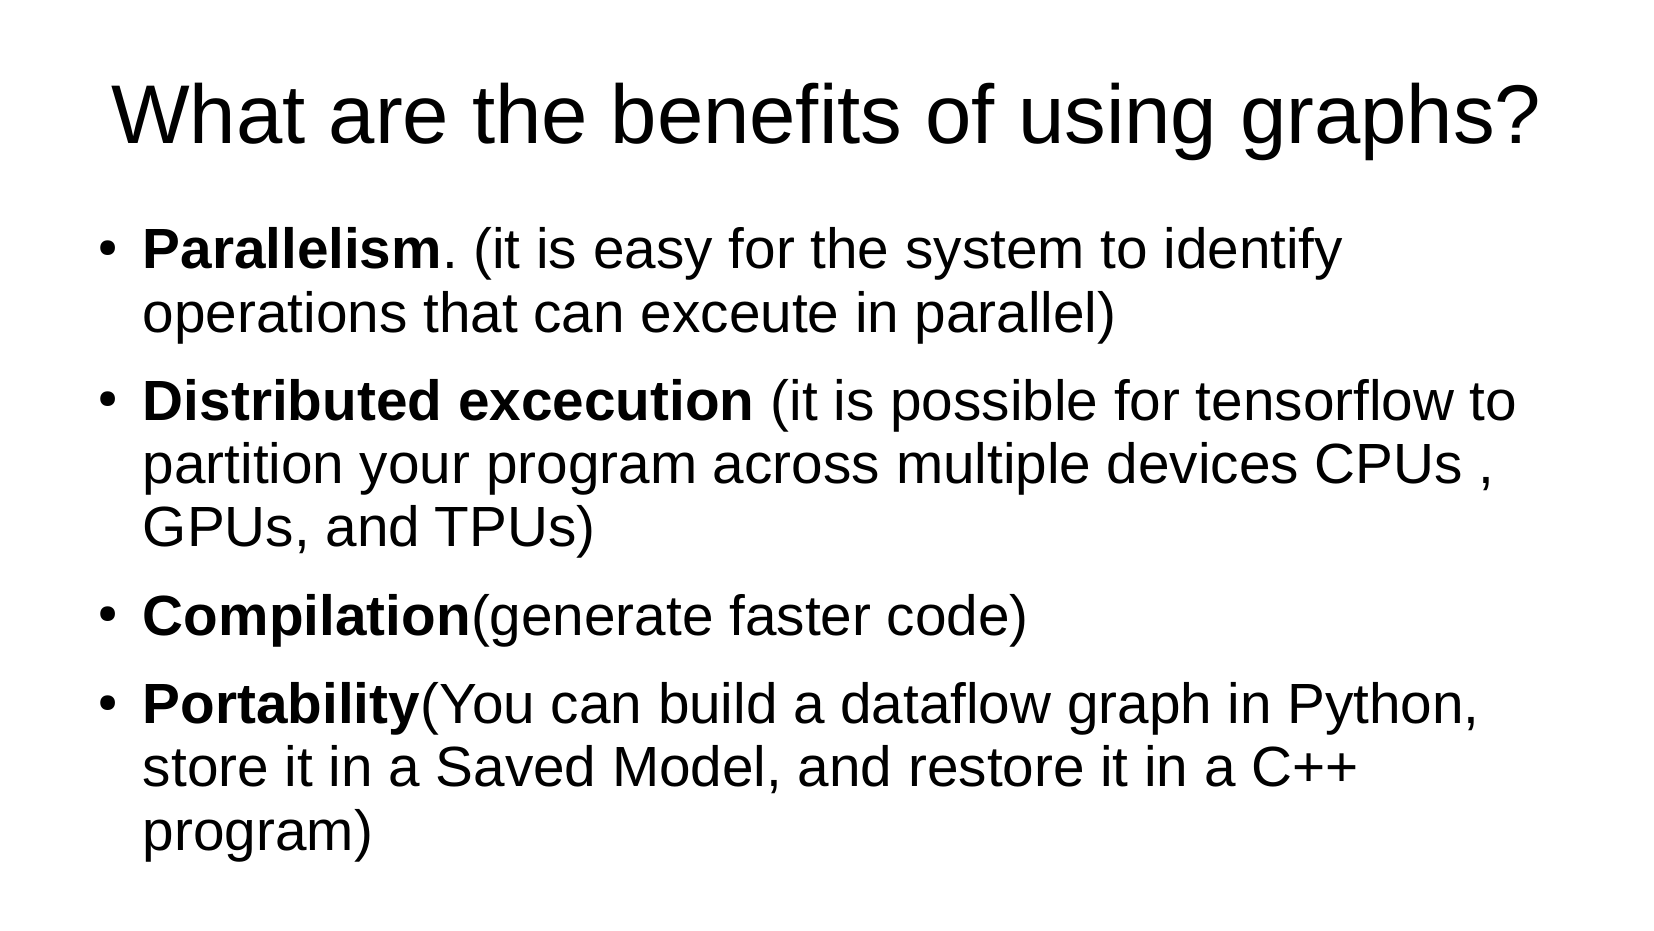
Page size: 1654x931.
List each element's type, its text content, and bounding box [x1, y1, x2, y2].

list Parallelism. (it is easy for the system to identify operations that can exceute in parallel) Distributed excecution (it is possible for tensorflow to partition your program across multiple devices CPUs , GPUs, and TPUs) Compilation(generate faster code) Portability(You can build a dataflow graph in Python, store it in a Saved Model, and restore it in a C++ program) [82, 217, 1571, 863]
title What are the benefits of using graphs? [82, 37, 1571, 193]
